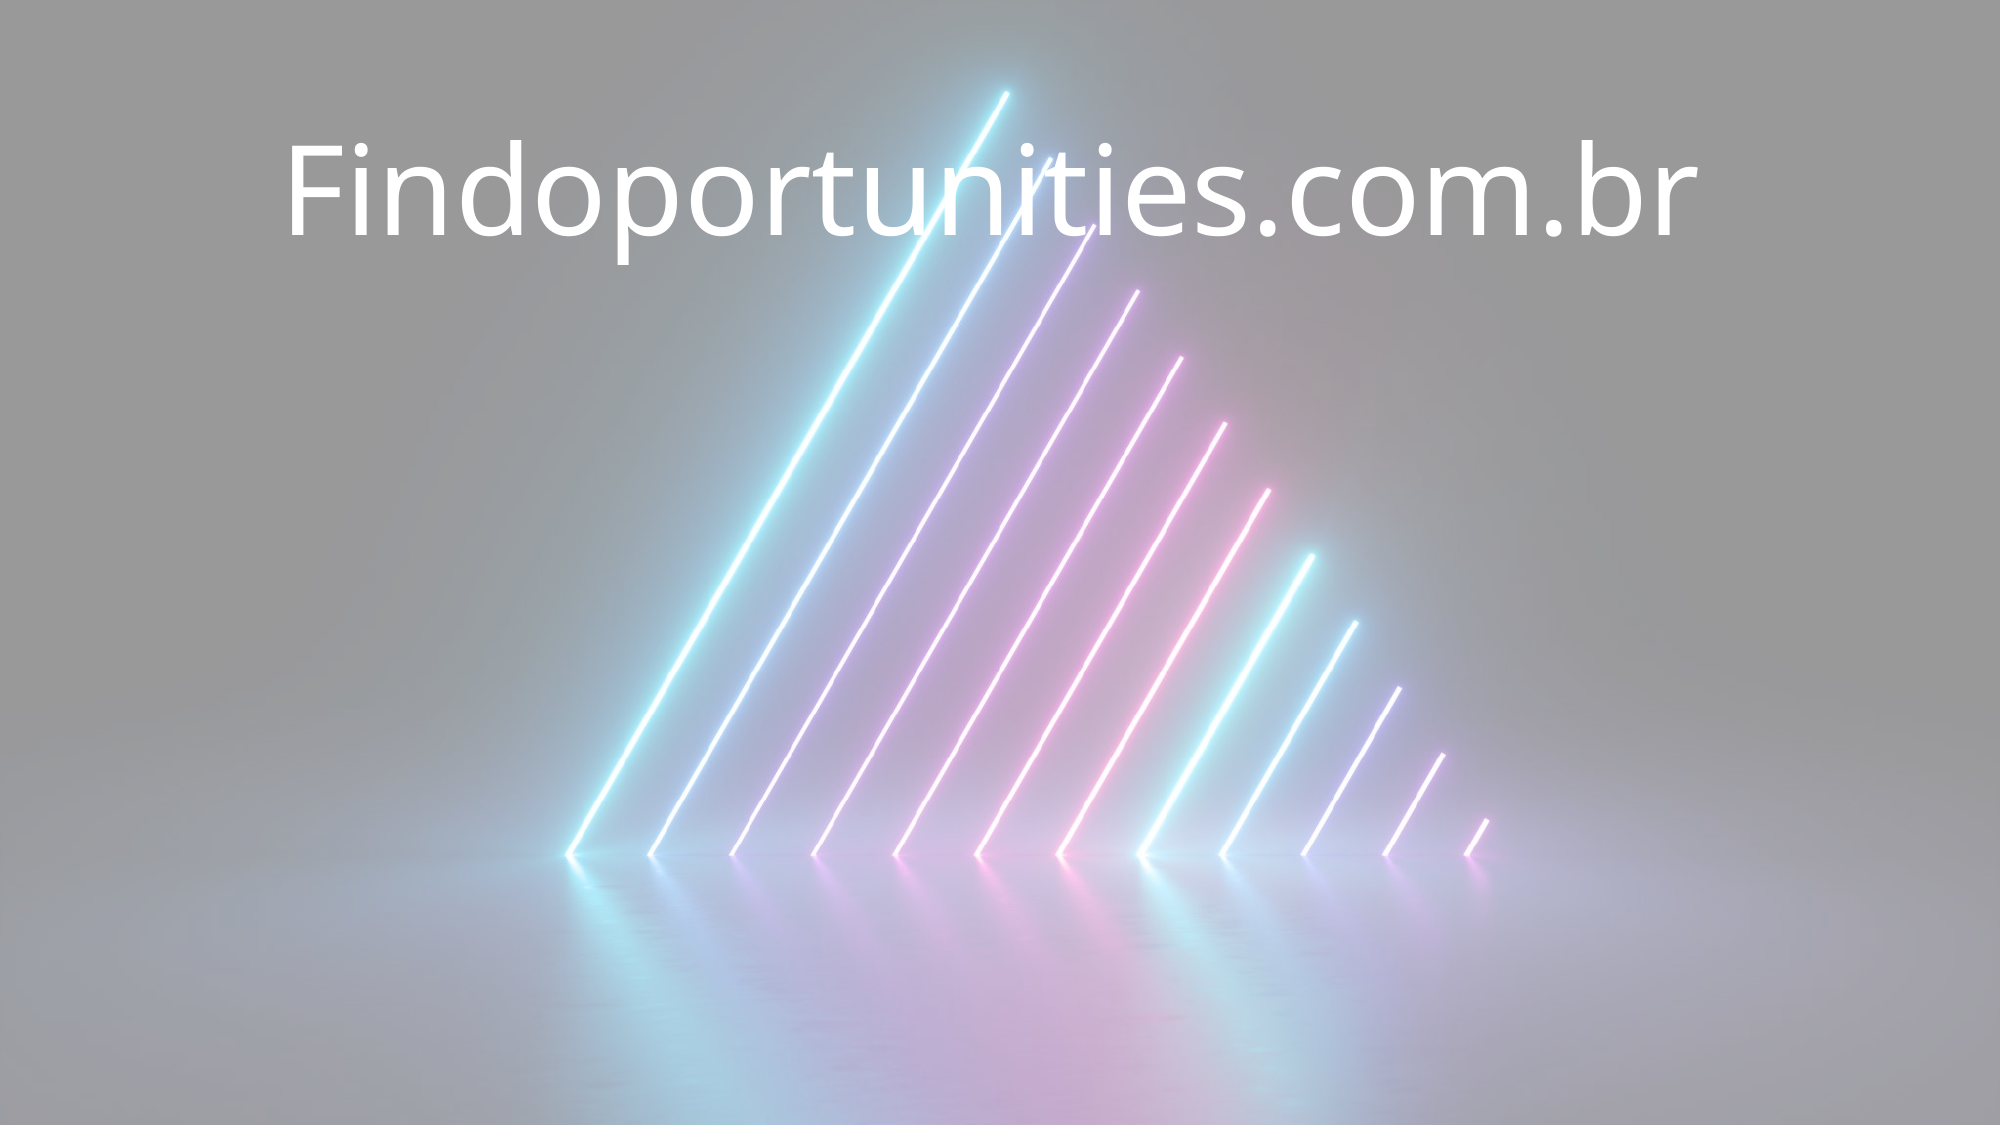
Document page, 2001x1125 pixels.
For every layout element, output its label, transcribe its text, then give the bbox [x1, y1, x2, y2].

picture [0, 0, 2000, 1125]
title Findoportunities.com.br [79, 120, 1903, 565]
